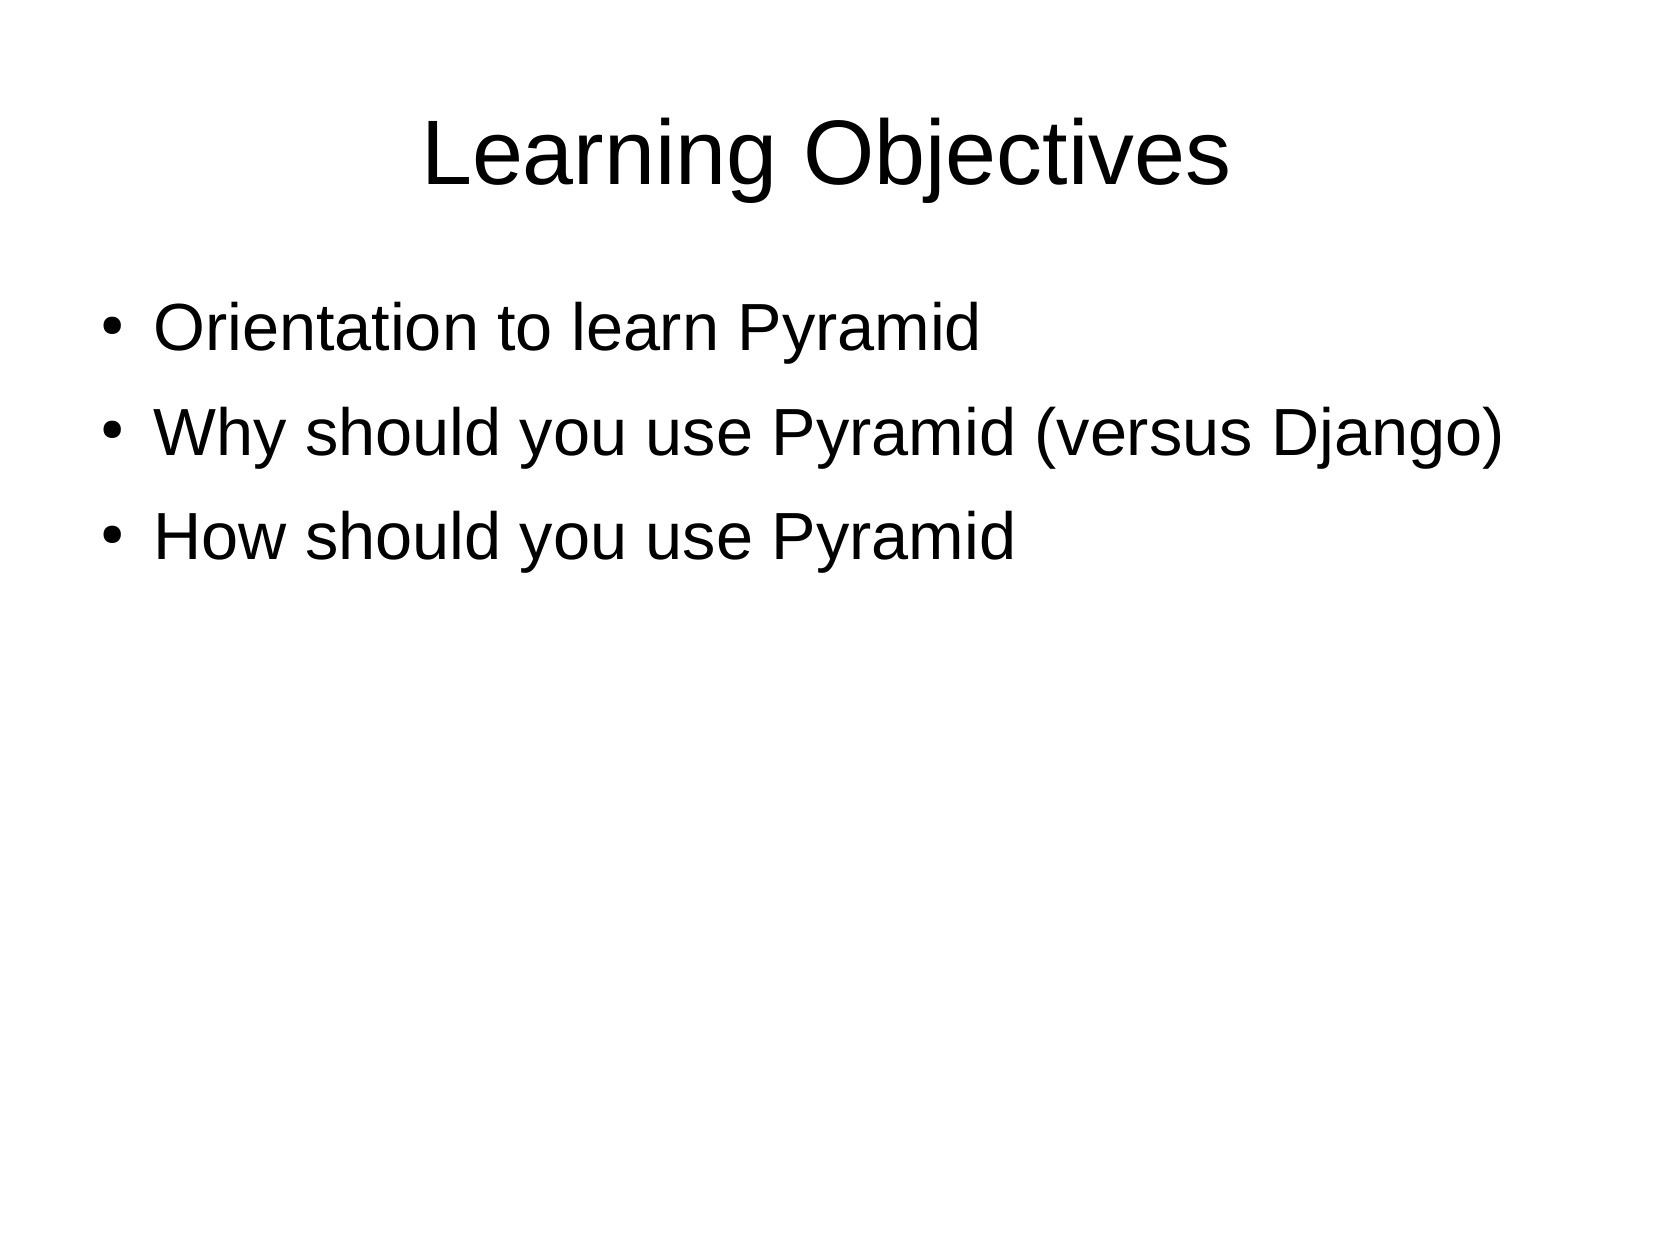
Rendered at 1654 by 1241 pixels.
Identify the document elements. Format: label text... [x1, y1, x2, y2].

list Orientation to learn Pyramid Why should you use Pyramid (versus Django) How should you use Pyramid [82, 290, 1571, 1109]
title Learning Objectives [82, 49, 1571, 257]
